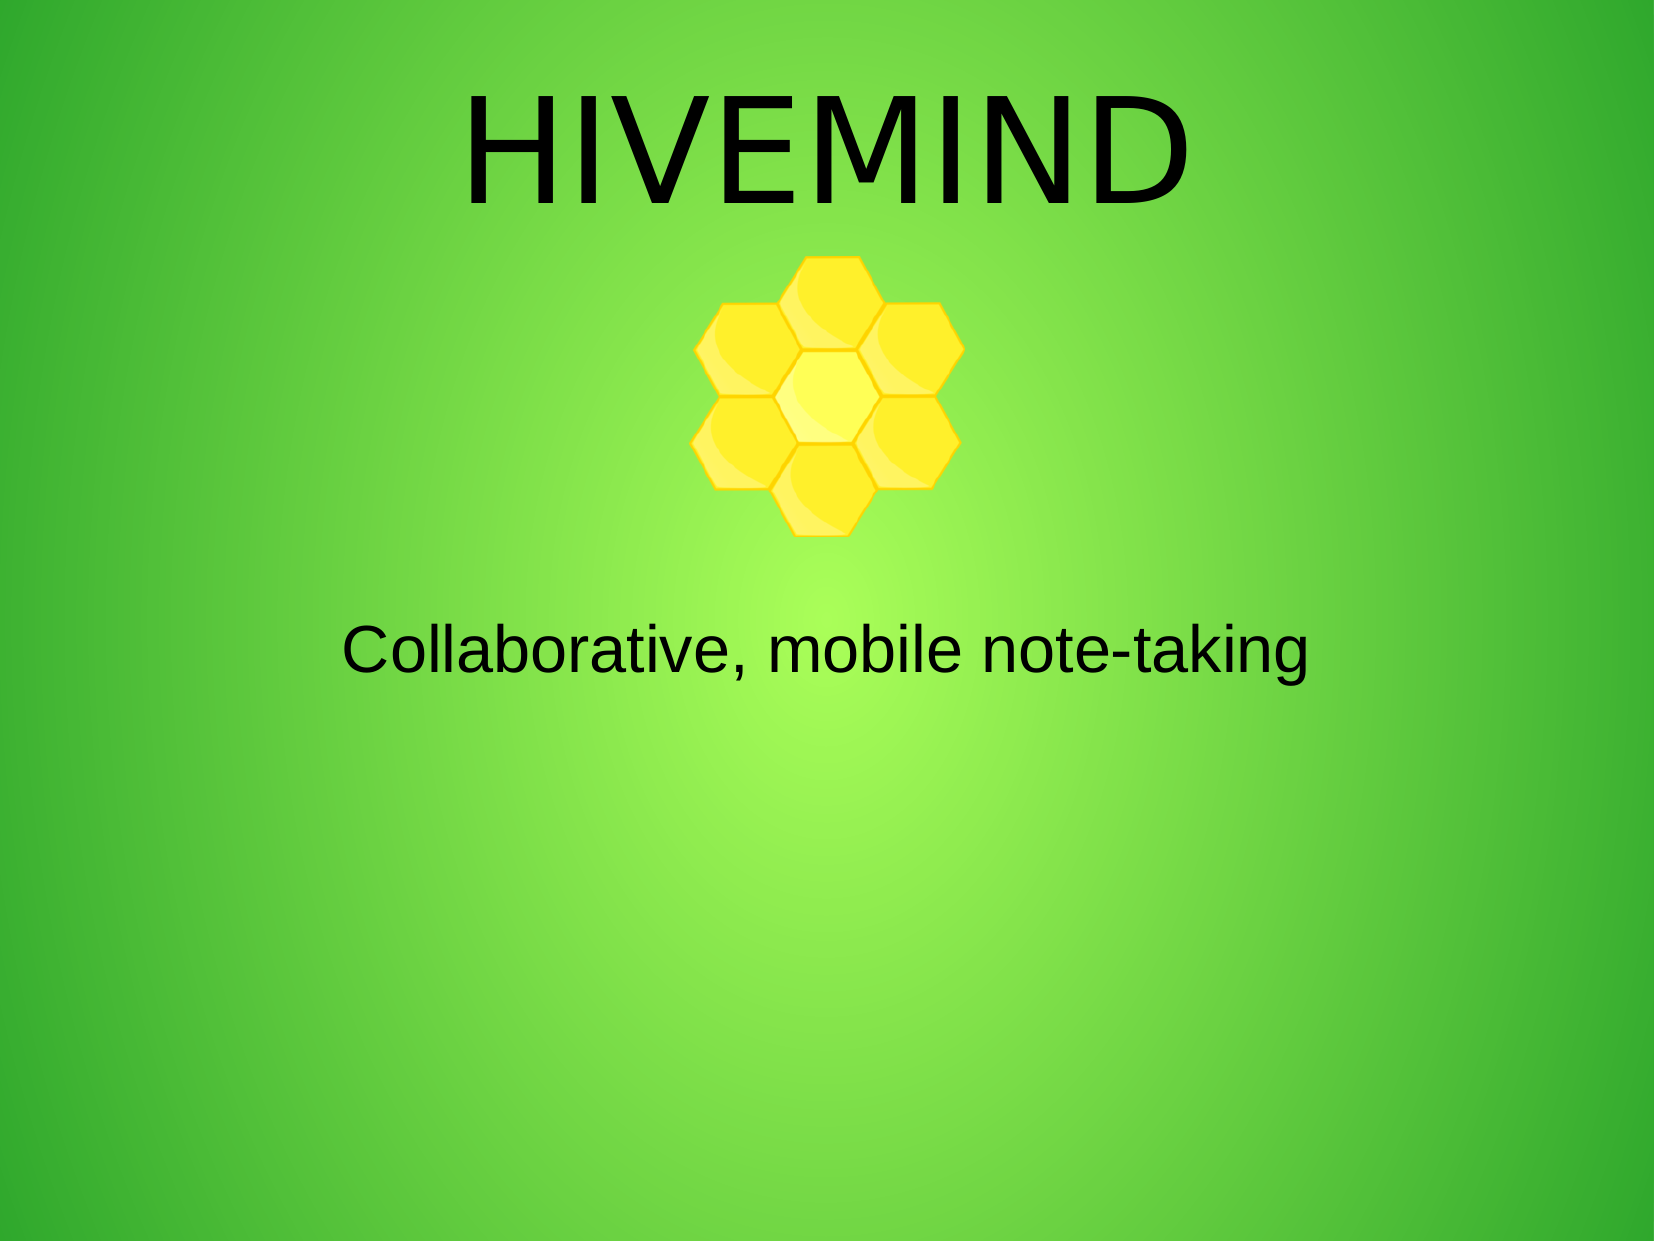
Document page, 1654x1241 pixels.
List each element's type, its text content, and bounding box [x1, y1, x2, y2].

title HIVEMIND [82, 49, 1571, 257]
subtitle Collaborative, mobile note-taking [82, 290, 1571, 1010]
picture [689, 256, 965, 538]
